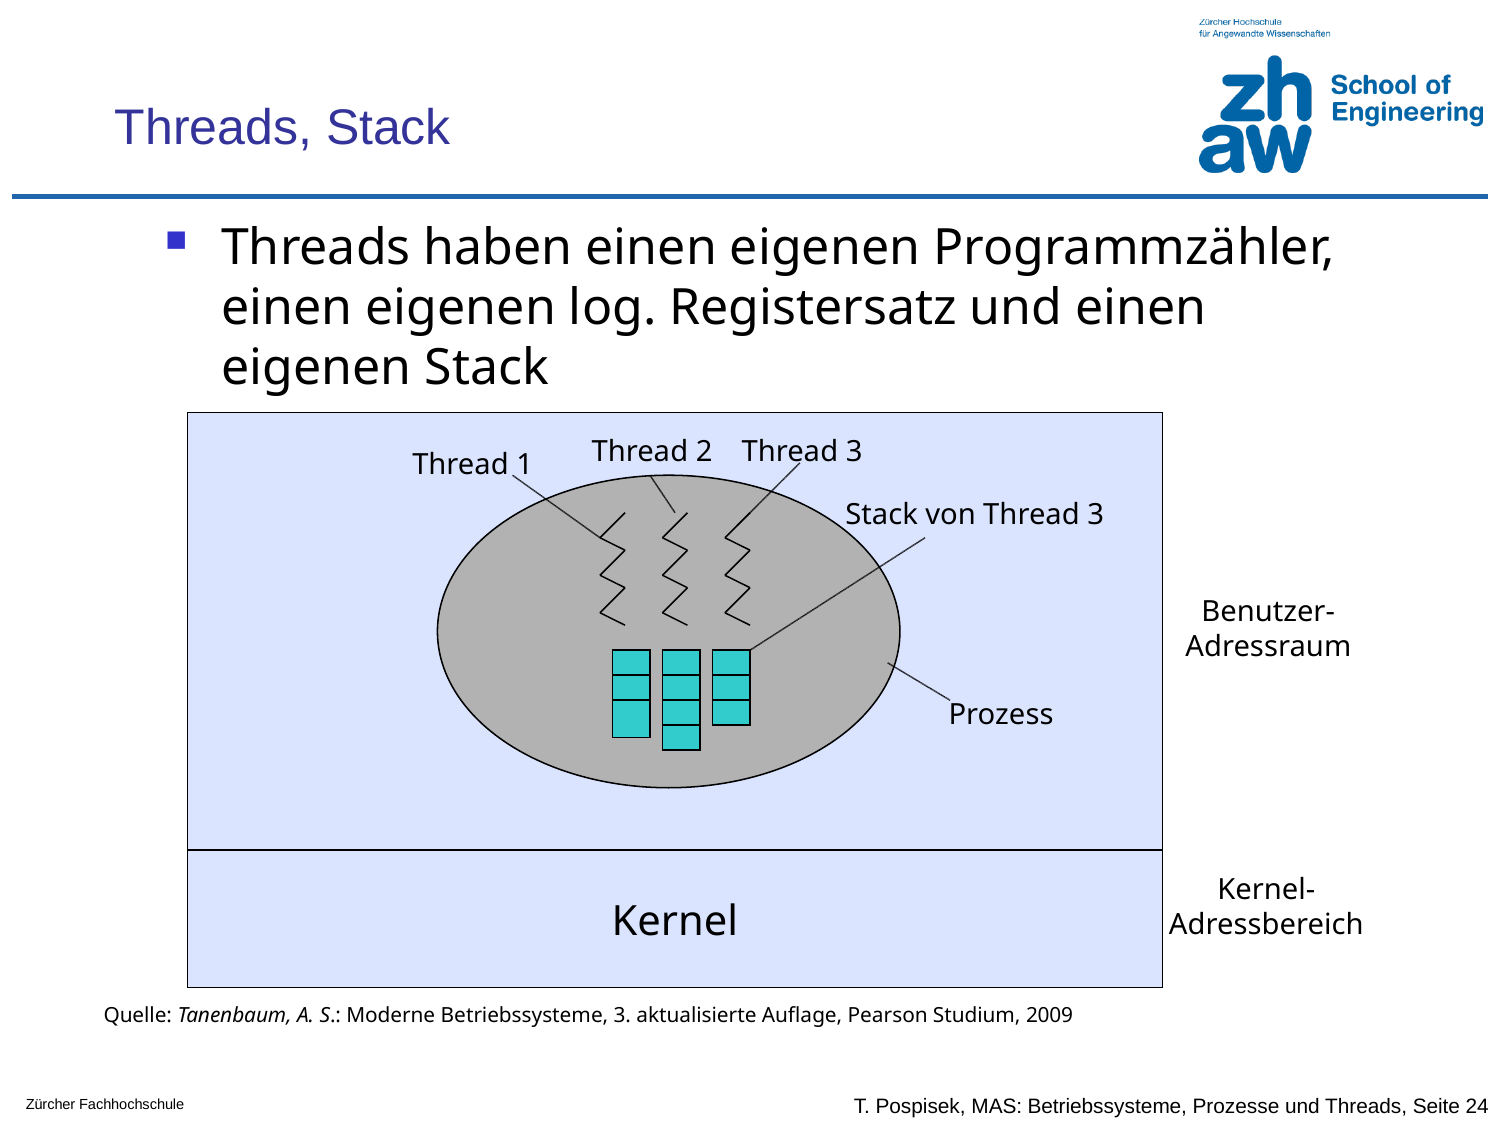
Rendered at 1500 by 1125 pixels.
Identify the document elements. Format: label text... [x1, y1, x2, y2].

text_box Kernel- Adressbereich [1154, 862, 1379, 948]
title Threads, Stack [99, 50, 1379, 163]
text_box Benutzer- Adressraum [1170, 550, 1367, 670]
text_box Stack von Thread 3 [830, 487, 1120, 538]
text_box Thread 3 [726, 425, 878, 475]
text_box Thread 1 [397, 437, 549, 488]
text_box Thread 2 [576, 425, 726, 475]
text_box Kernel [187, 851, 1163, 988]
list Threads haben einen eigenen Programmzähler, einen eigenen log. Registersatz und einen eigenen Stack [150, 207, 1412, 368]
text_box [187, 412, 1163, 851]
picture [1199, 19, 1483, 173]
text_box Prozess [933, 687, 1069, 738]
text_box Quelle: Tanenbaum, A. S.: Moderne Betriebssysteme, 3. aktualisierte Auflage, Pearson Studium, 2009 [88, 994, 1088, 1035]
